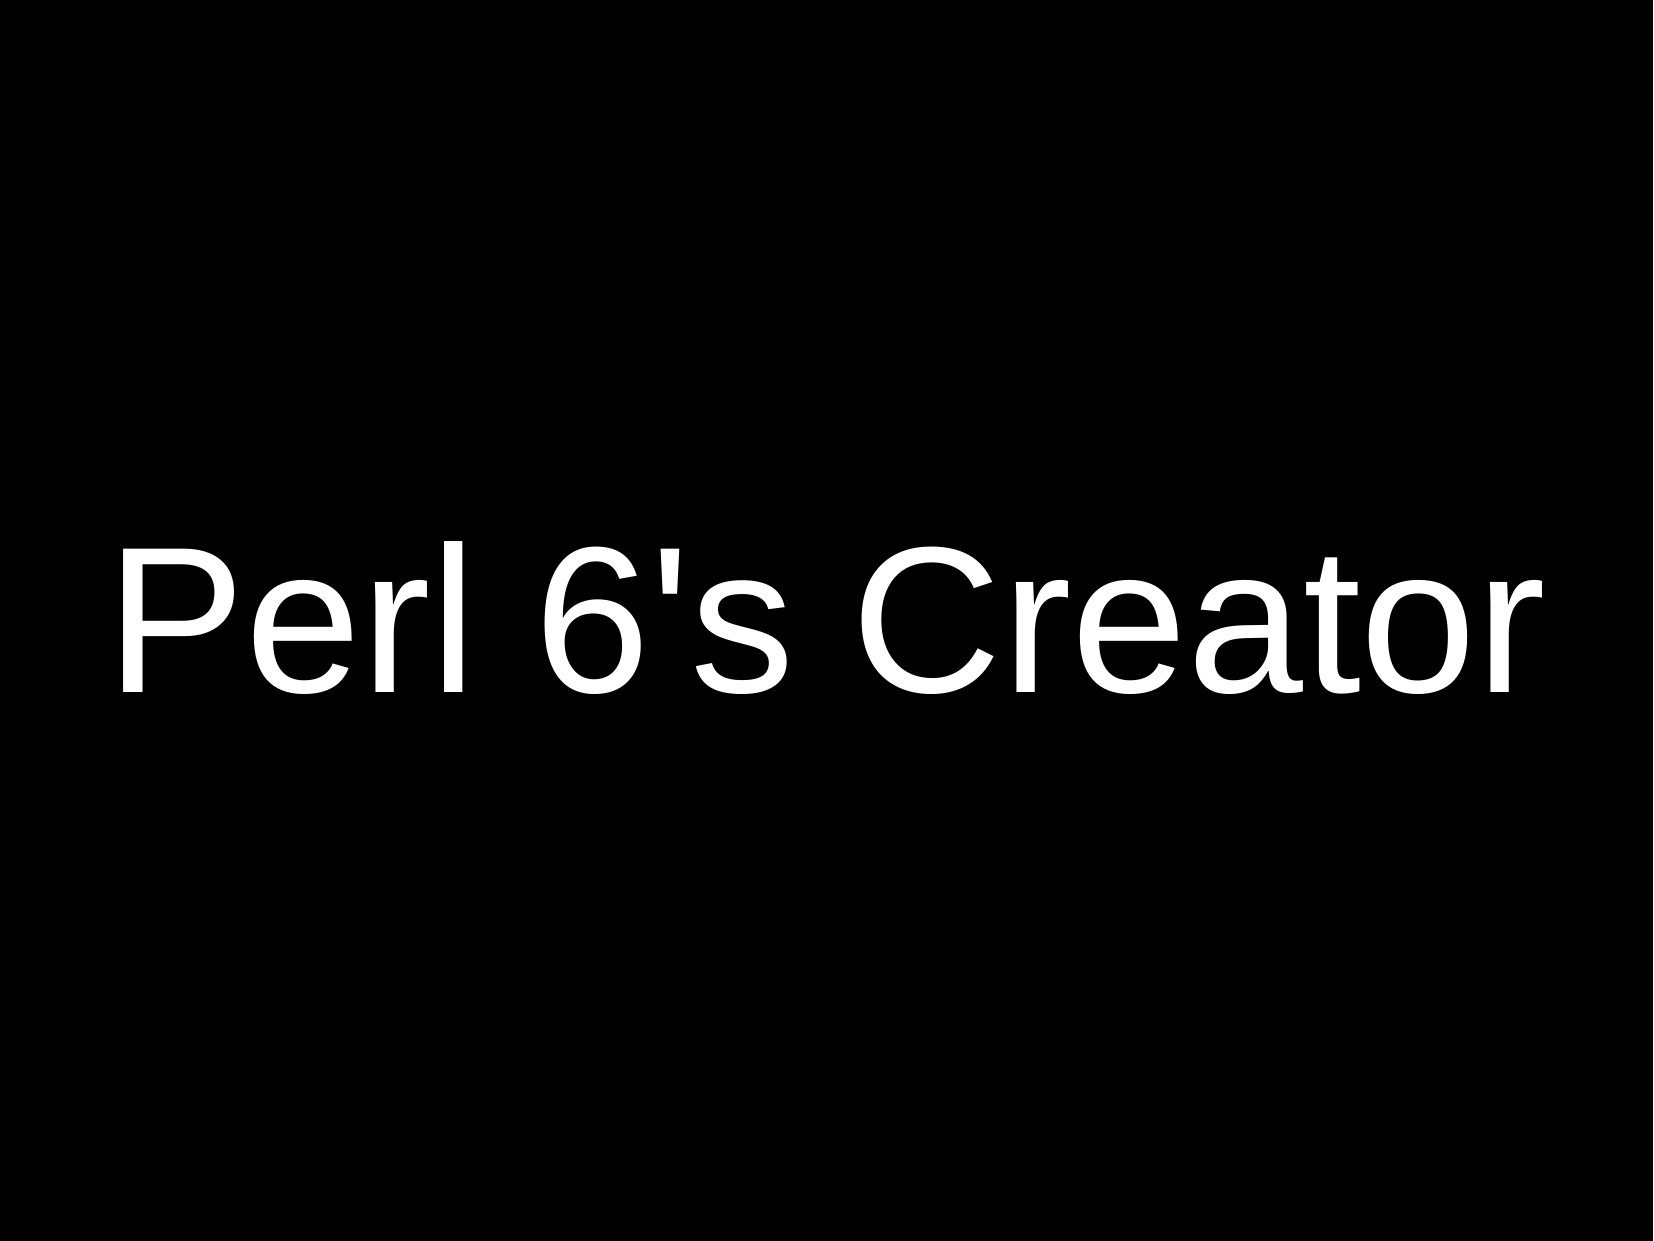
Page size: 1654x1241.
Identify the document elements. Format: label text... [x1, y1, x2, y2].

title Perl 6's Creator [82, 101, 1571, 1140]
